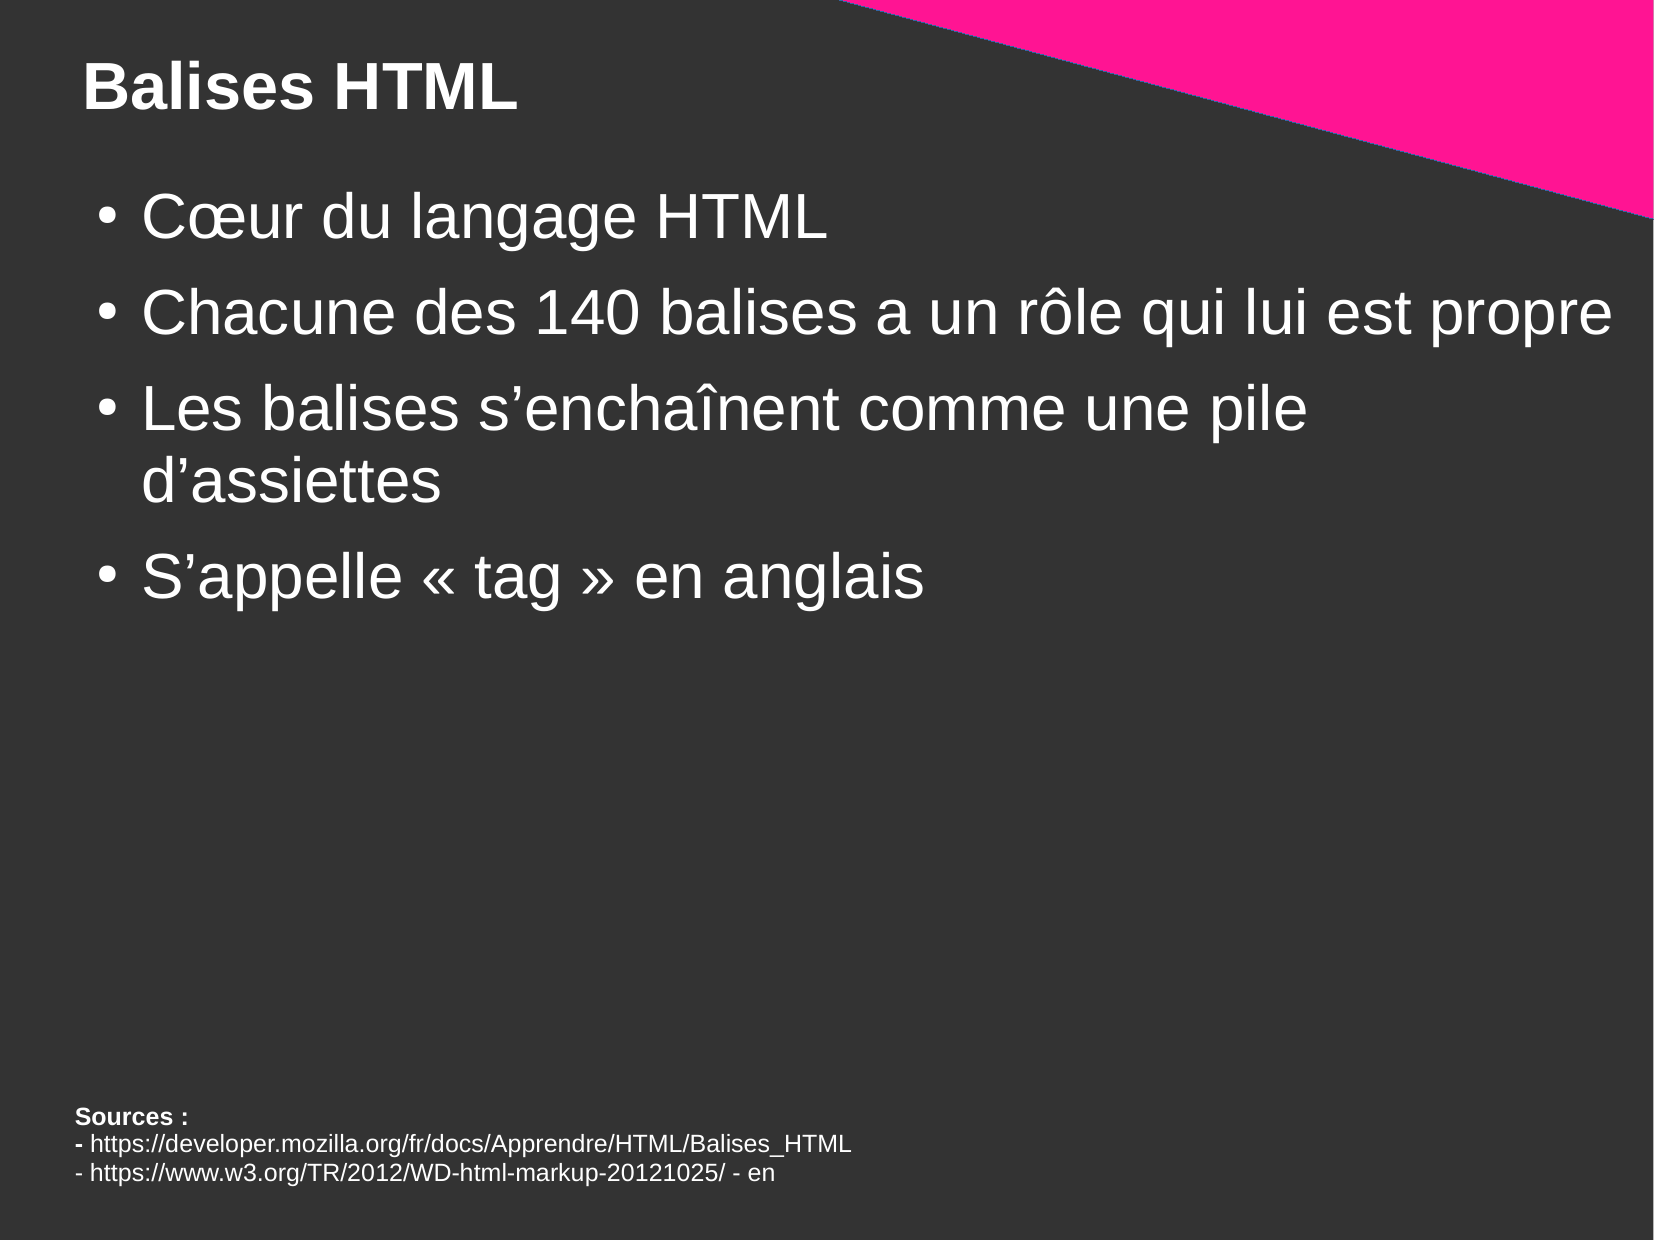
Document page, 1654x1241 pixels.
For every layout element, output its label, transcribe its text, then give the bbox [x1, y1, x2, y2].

text_box [839, 0, 1654, 220]
text_box Sources : - https://developer.mozilla.org/fr/docs/Apprendre/HTML/Balises_HTML - https://www.w3.org/TR/2012/WD-html-markup-20121025/ - en [59, 1094, 1546, 1227]
title Balises HTML [82, 49, 1400, 152]
list Cœur du langage HTML Chacune des 140 balises a un rôle qui lui est propre Les balises s’enchaînent comme une pile d’assiettes S’appelle « tag » en anglais [80, 180, 1620, 675]
